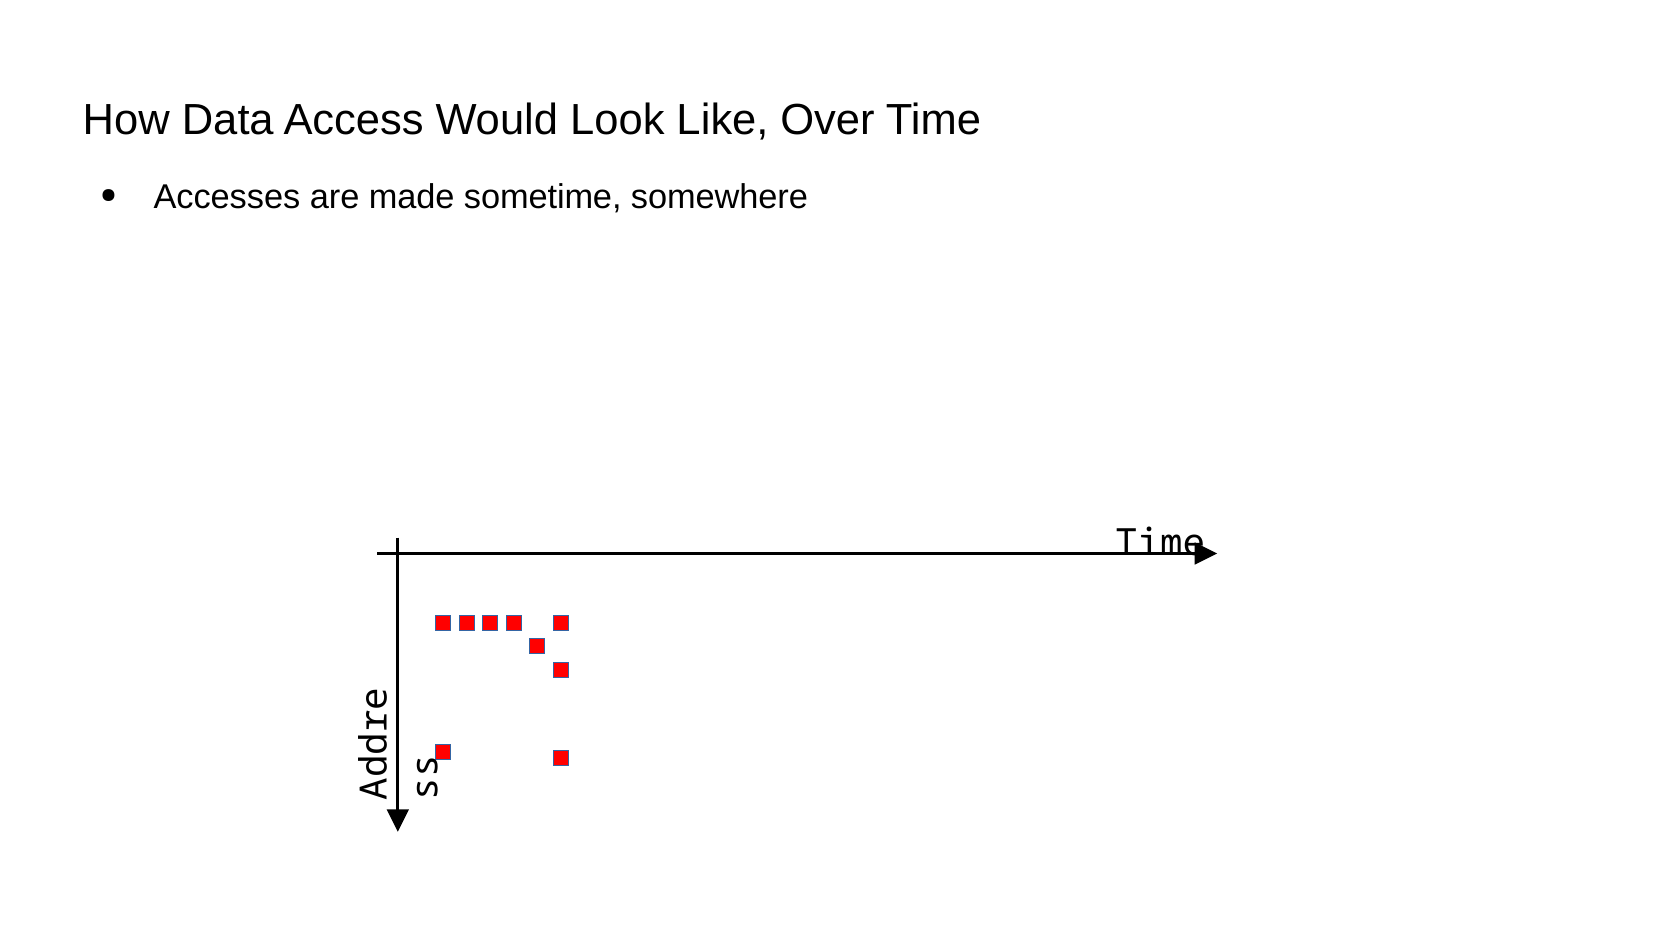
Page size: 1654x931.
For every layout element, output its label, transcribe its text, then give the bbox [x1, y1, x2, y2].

title How Data Access Would Look Like, Over Time [82, 81, 1571, 157]
text_box Address [339, 654, 392, 816]
text_box [482, 615, 498, 631]
text_box Time [1100, 508, 1205, 561]
text_box [553, 615, 569, 631]
text_box [459, 615, 475, 631]
text_box [553, 750, 569, 766]
text_box [529, 638, 545, 654]
list Accesses are made sometime, somewhere [82, 177, 1571, 833]
text_box [435, 615, 451, 631]
text_box [553, 662, 569, 678]
text_box [435, 744, 451, 760]
text_box [506, 615, 522, 631]
